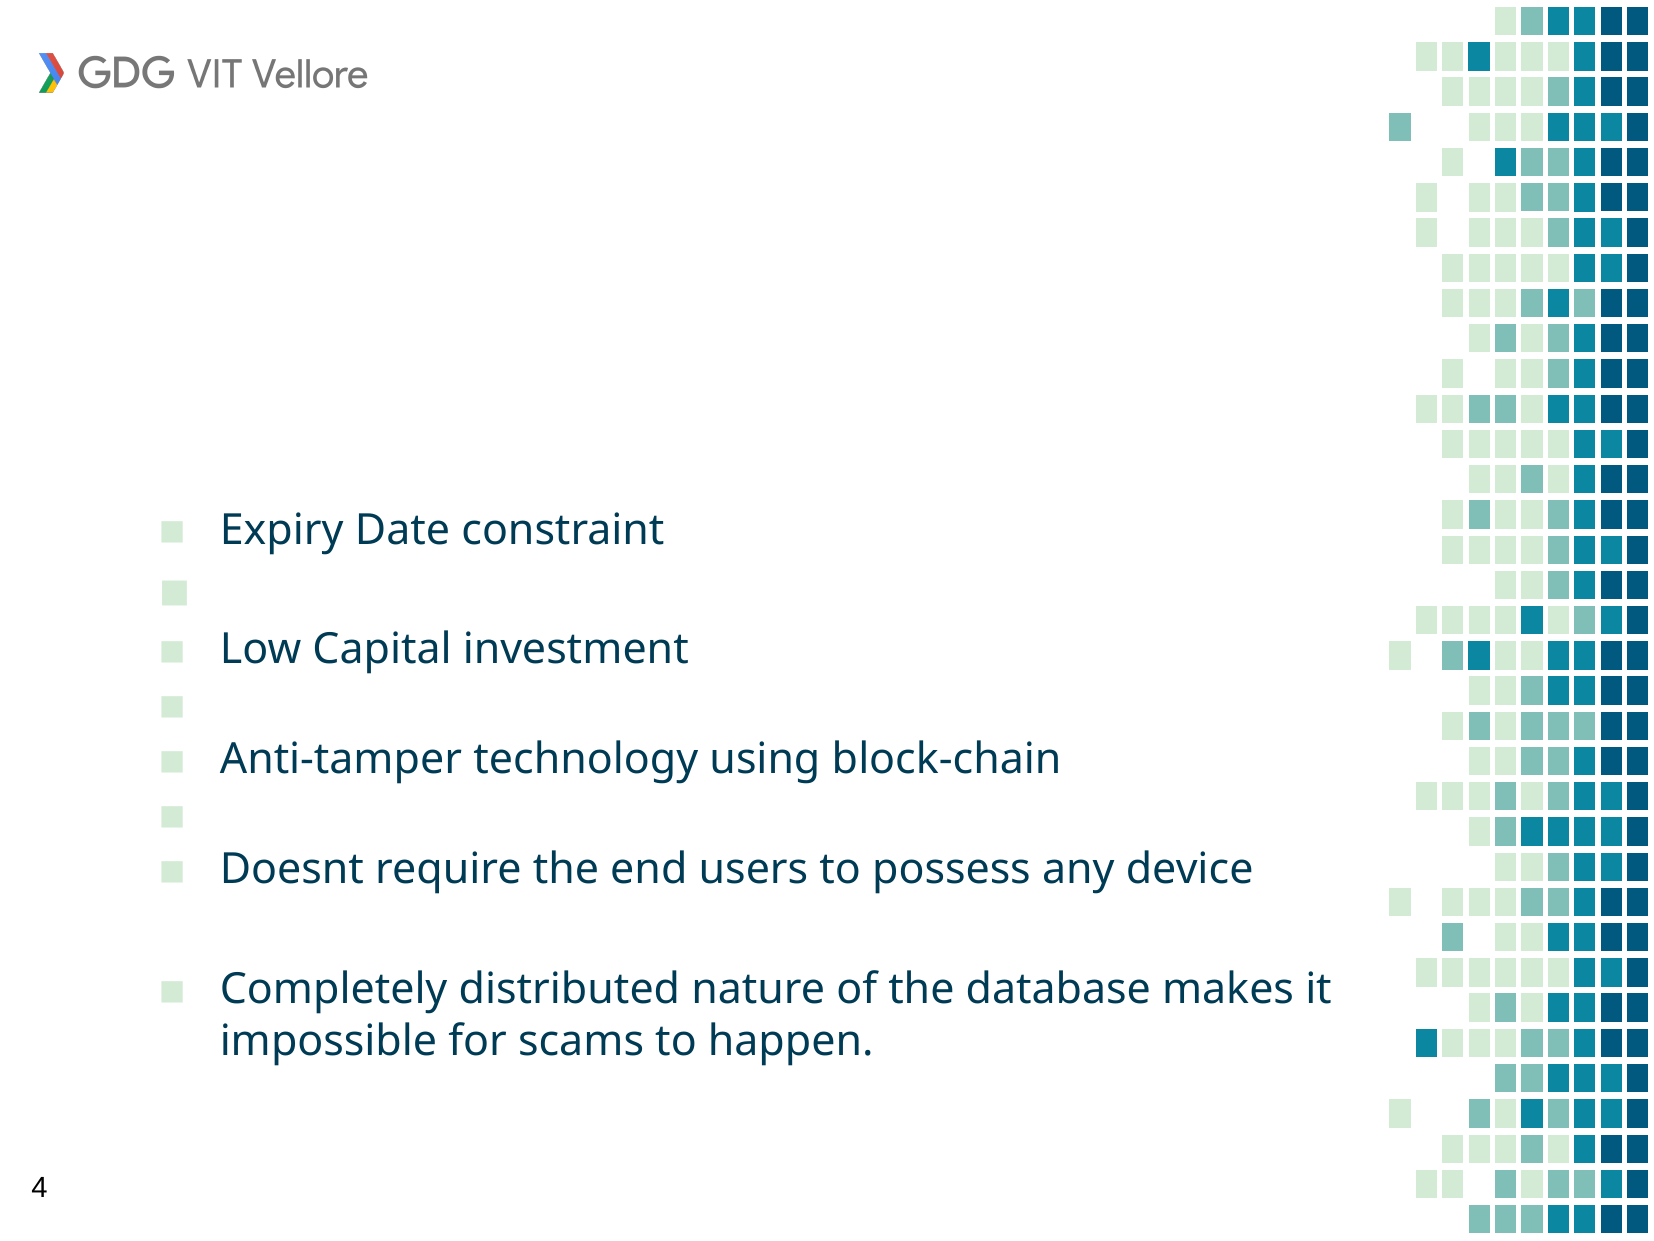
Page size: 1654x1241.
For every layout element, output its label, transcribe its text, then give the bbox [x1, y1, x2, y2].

picture [0, 3, 408, 142]
list Expiry Date constraint Low Capital investment Anti-tamper technology using block-chain Doesnt require the end users to possess any device Completely distributed nature of the database makes it impossible for scams to happen. [129, 417, 1353, 1137]
slide_number <number> [16, 1138, 116, 1233]
